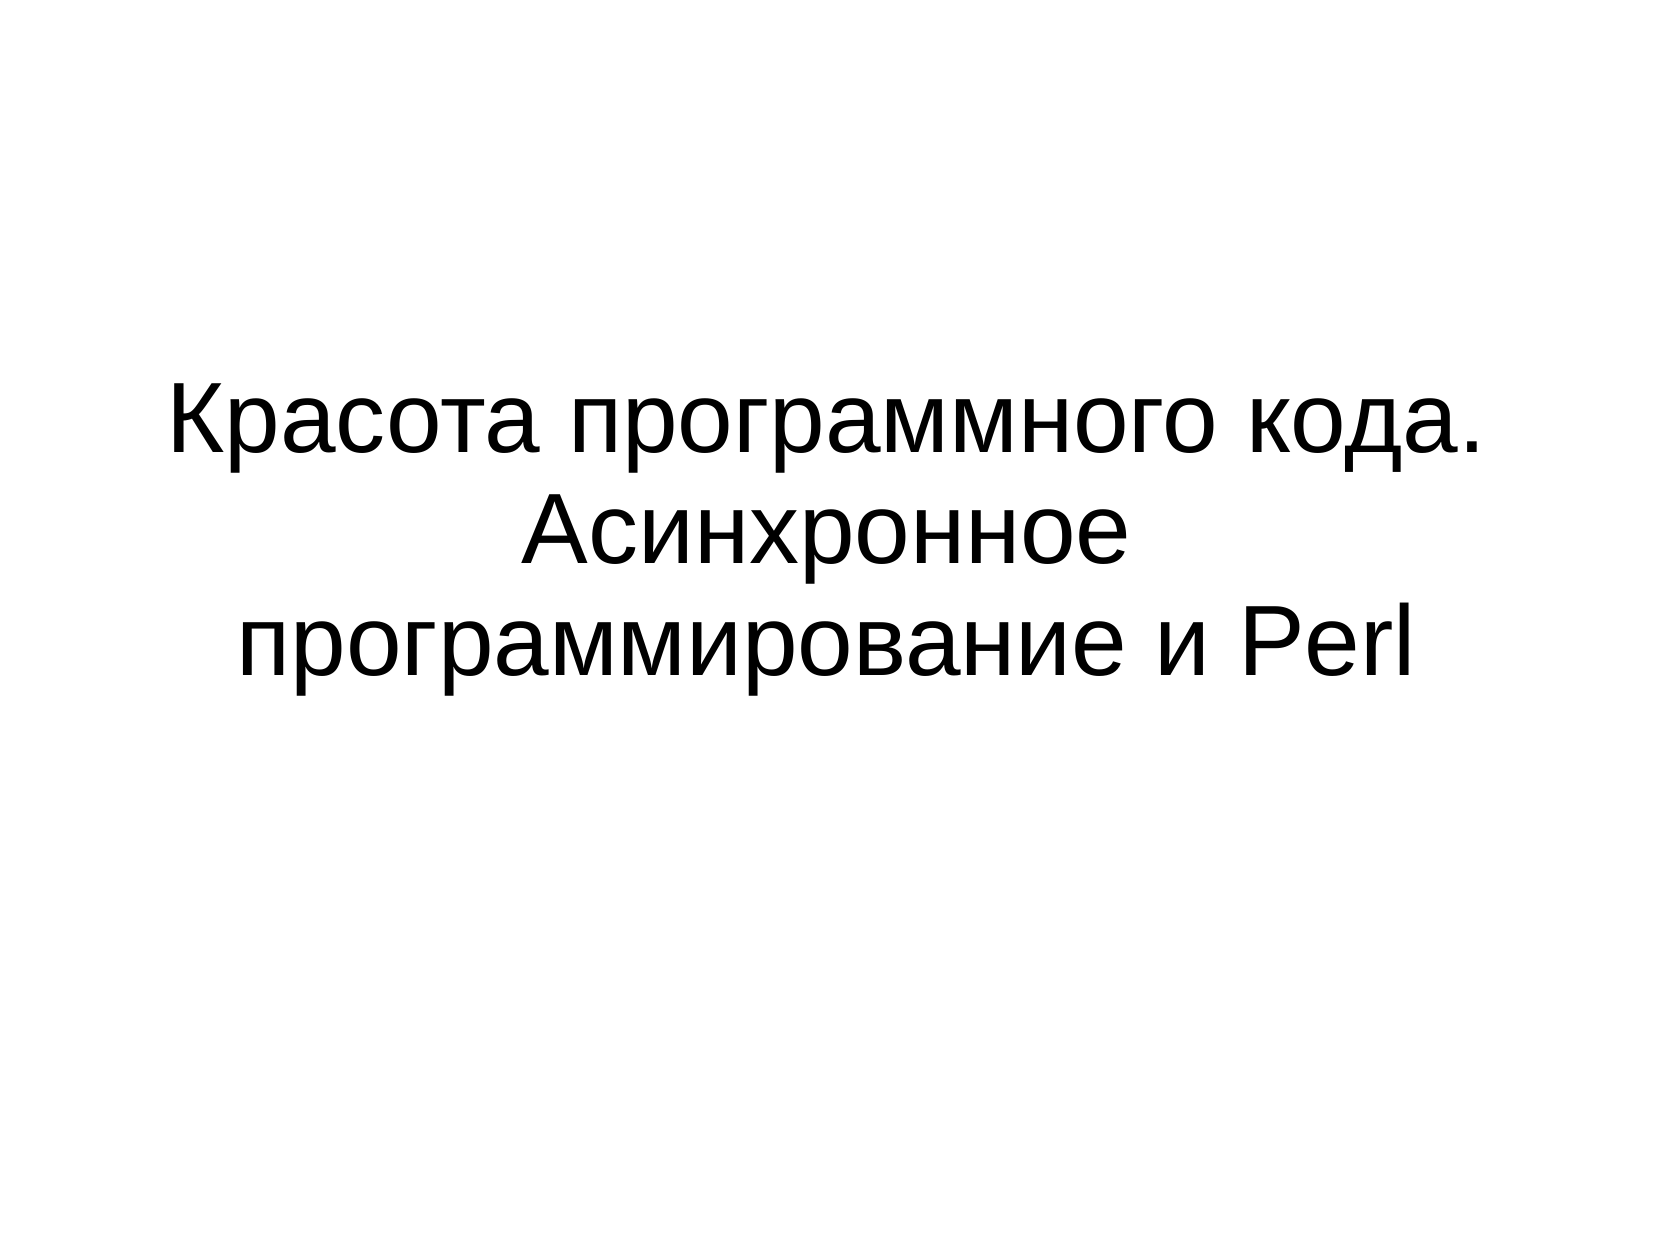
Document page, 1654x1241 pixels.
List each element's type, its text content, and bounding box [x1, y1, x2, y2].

subtitle Красота программного кода. Асинхронное программирование и Perl [82, 49, 1571, 1010]
